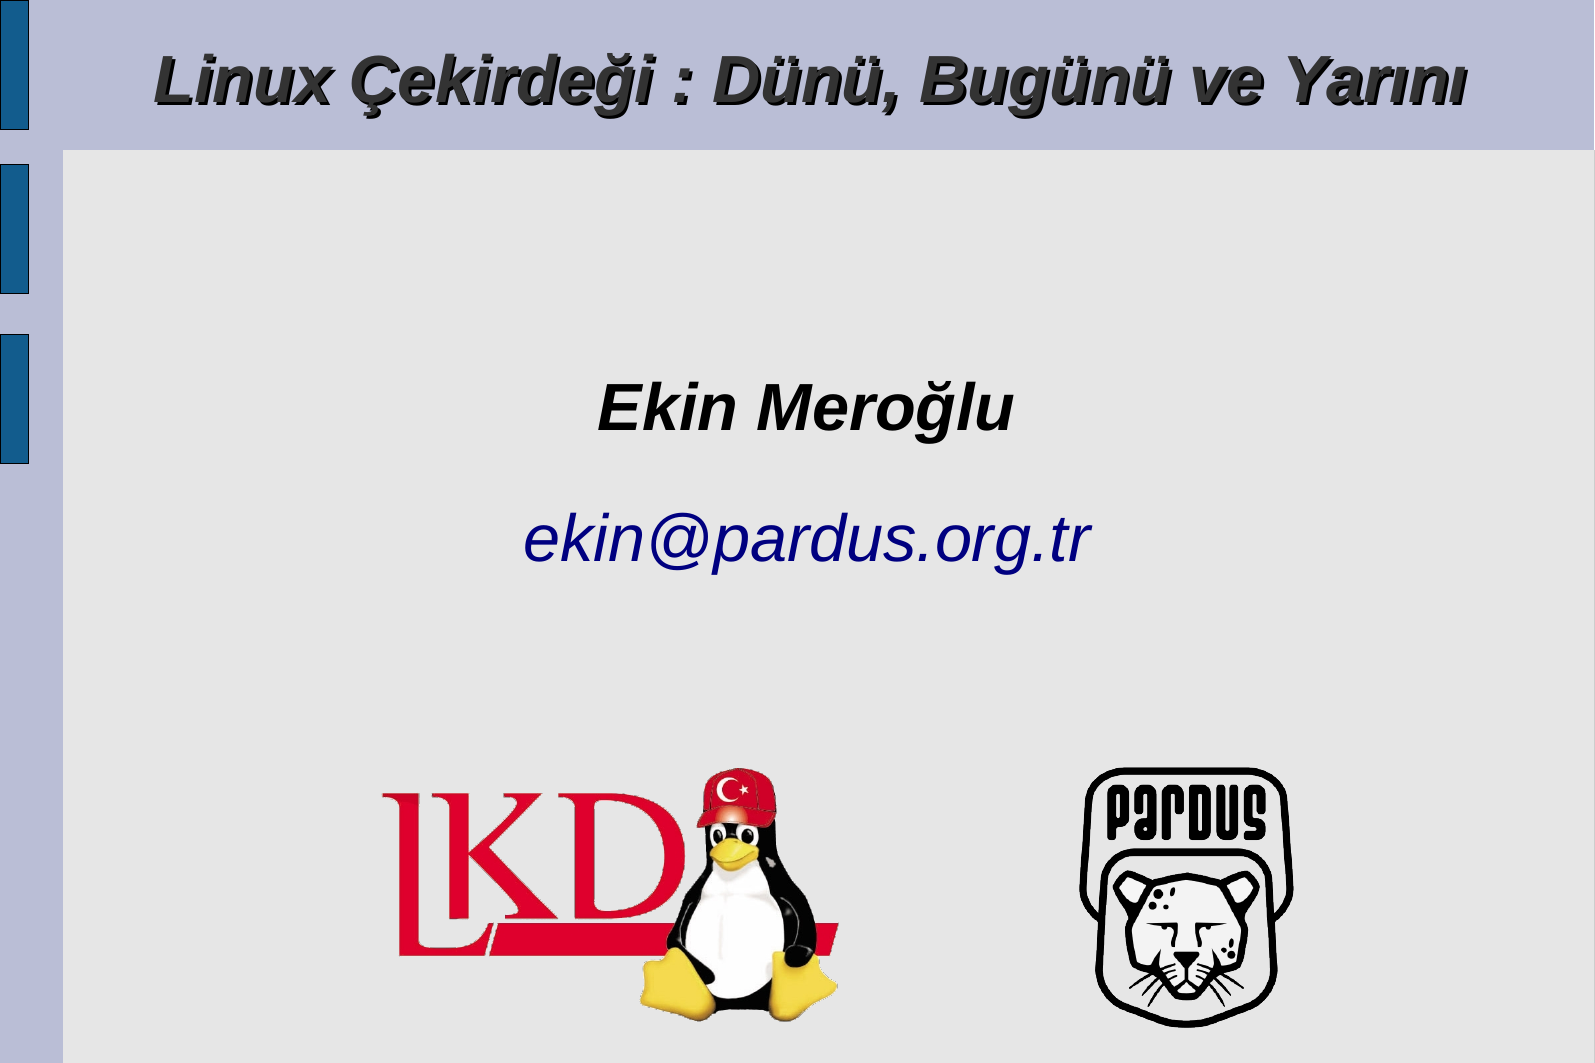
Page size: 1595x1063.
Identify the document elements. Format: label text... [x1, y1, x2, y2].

picture [1078, 765, 1295, 1029]
picture [380, 766, 839, 1023]
text_box [63, 150, 1595, 1063]
list Ekin Meroğlu ekin@pardus.org.tr [117, 295, 1479, 966]
title Linux Çekirdeği : Dünü, Bugünü ve Yarını [36, 34, 1586, 124]
